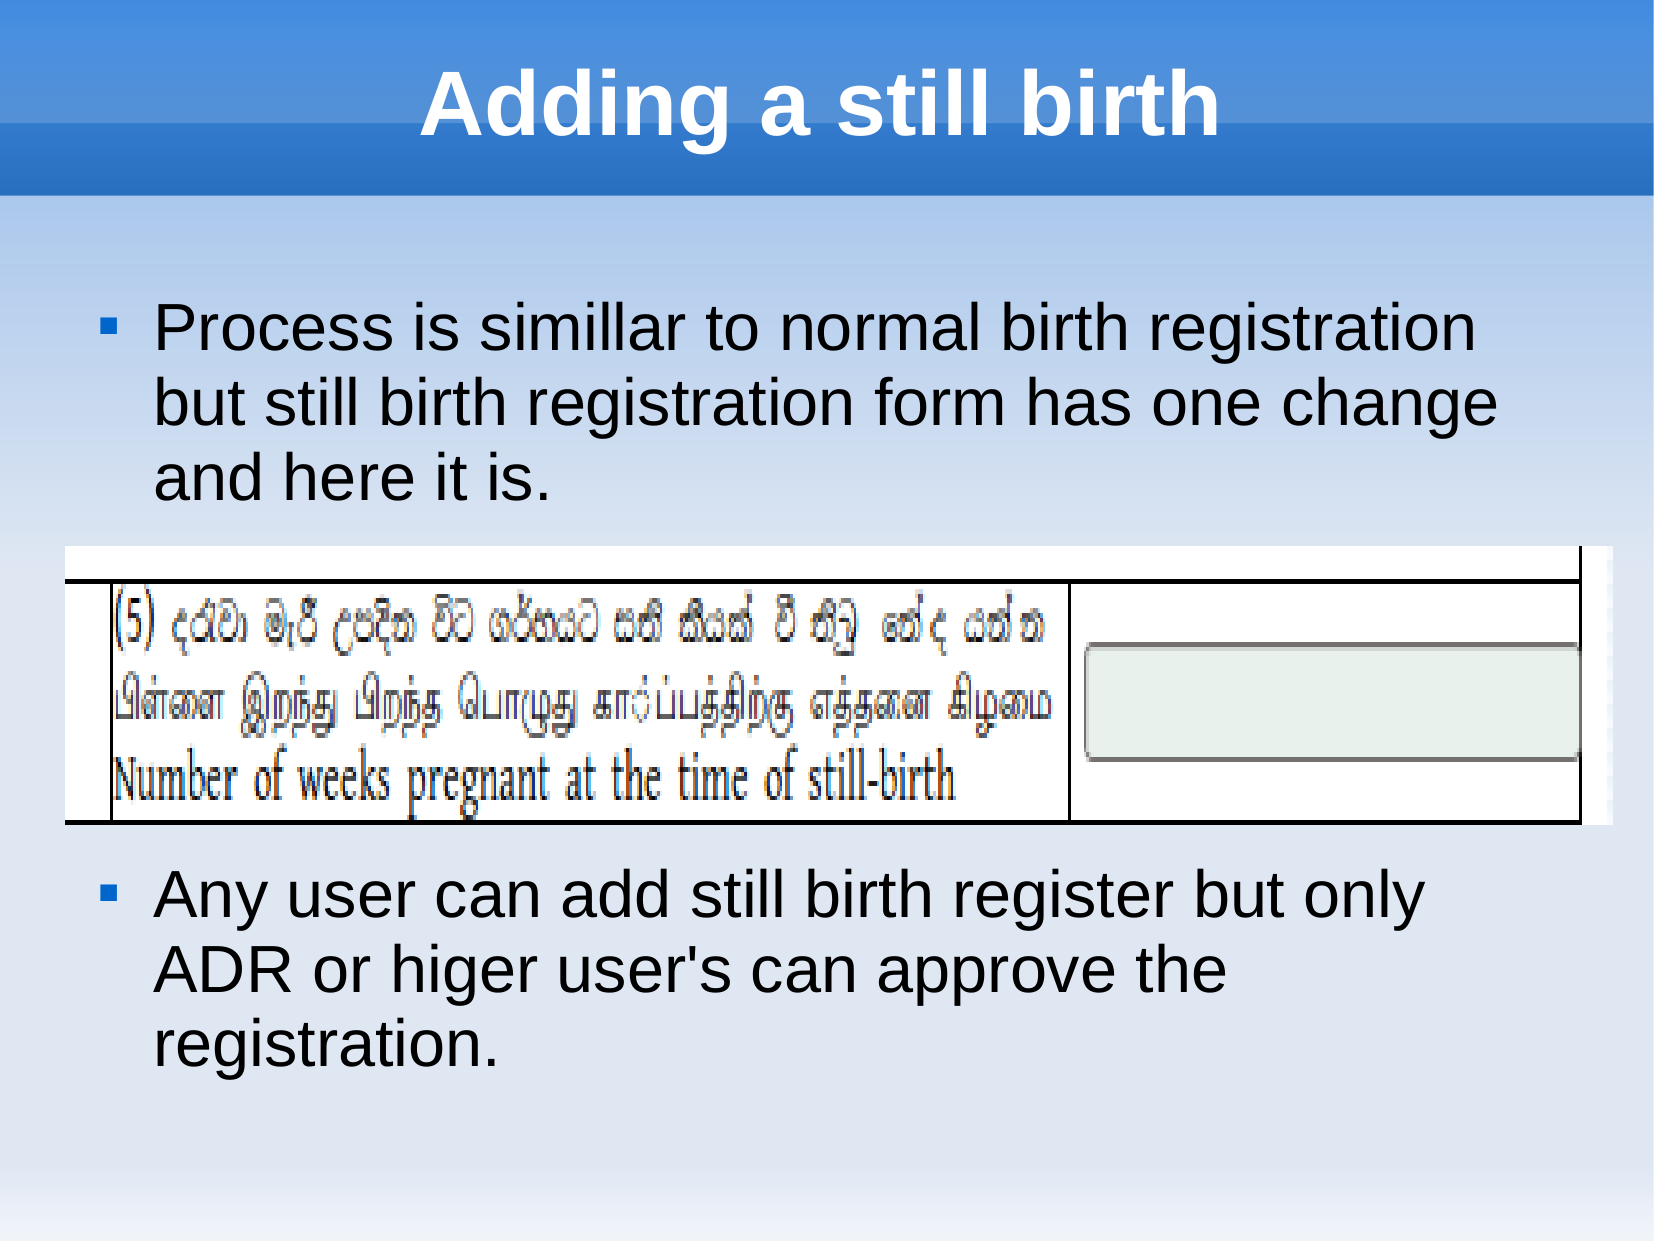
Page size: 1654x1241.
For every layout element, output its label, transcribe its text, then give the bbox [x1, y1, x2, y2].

title Adding a still birth [76, 7, 1565, 200]
list Process is simillar to normal birth registration but still birth registration form has one change and here it is. Any user can add still birth register but only ADR or higer user's can approve the registration. [82, 826, 1571, 1094]
picture [0, 0, 1654, 1241]
list Process is simillar to normal birth registration but still birth registration form has one change and here it is. Any user can add still birth register but only ADR or higer user's can approve the registration. [82, 290, 1571, 546]
